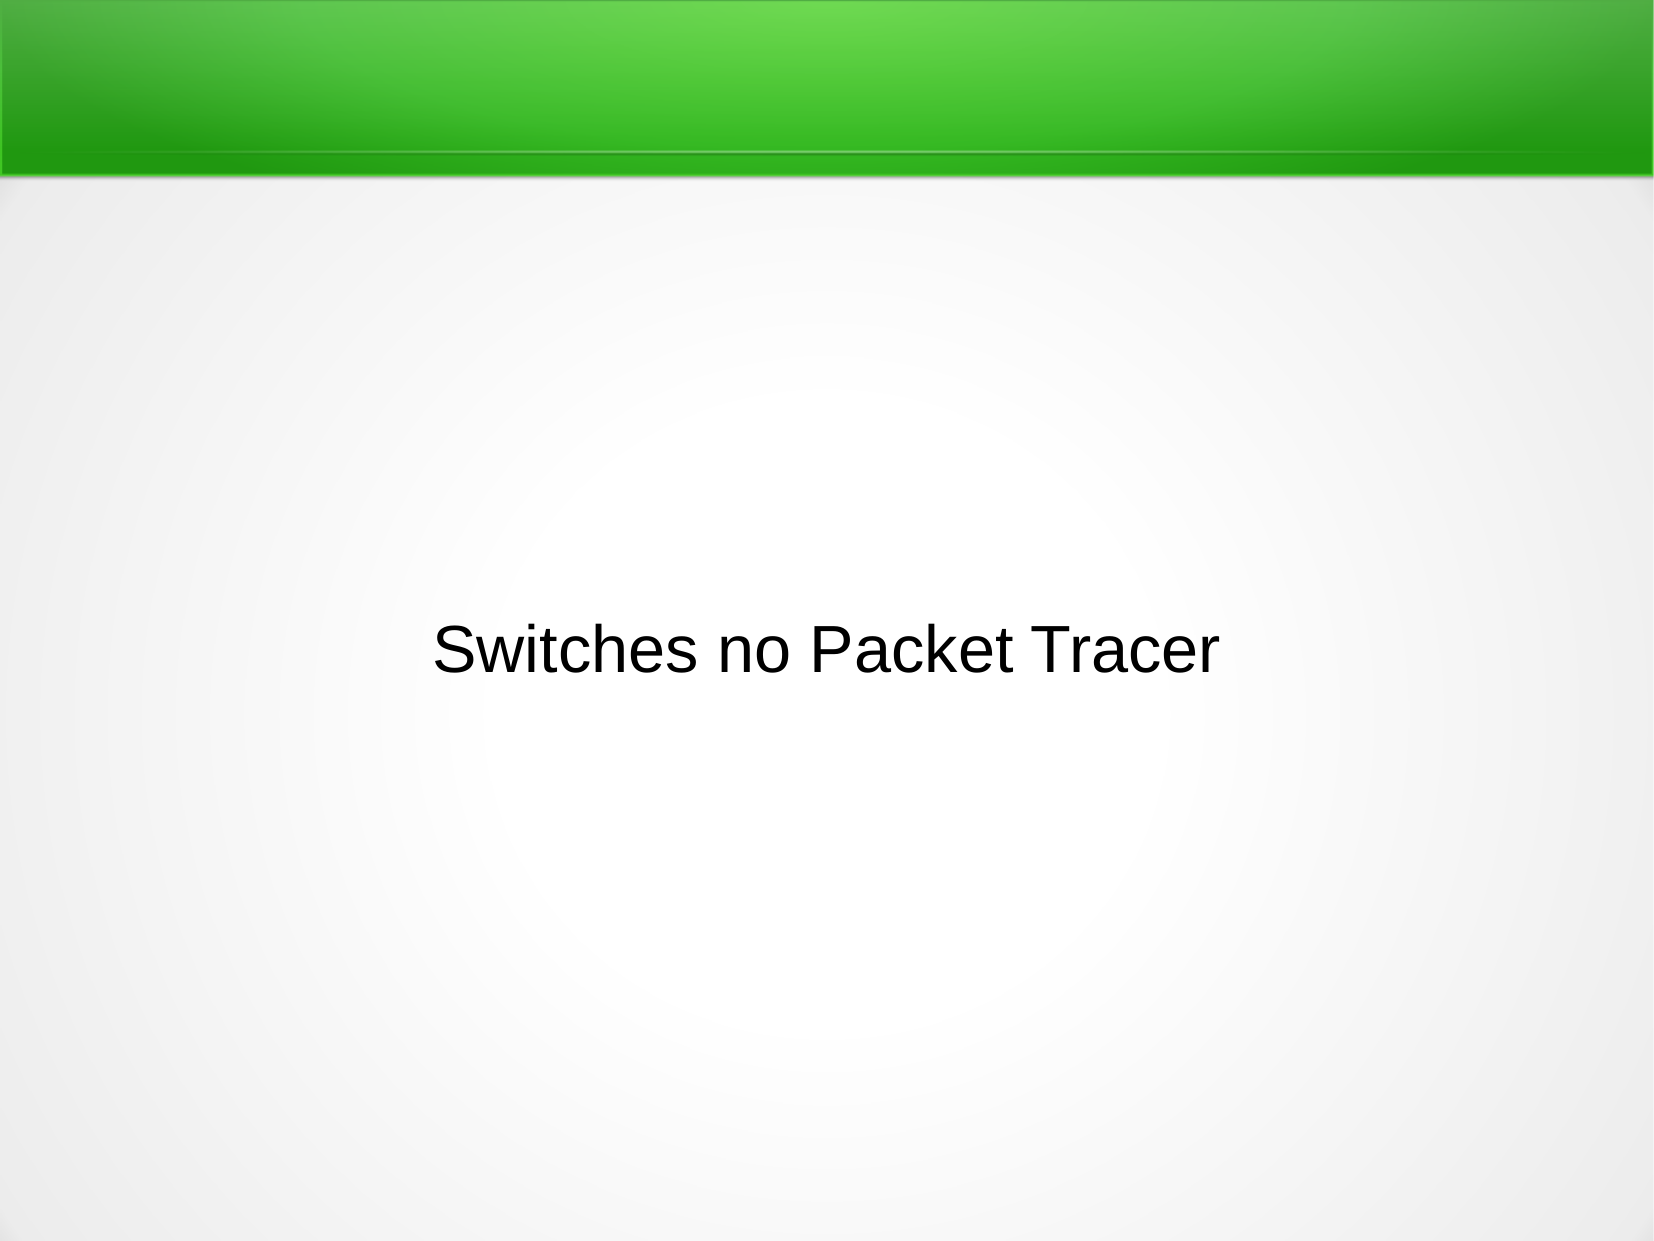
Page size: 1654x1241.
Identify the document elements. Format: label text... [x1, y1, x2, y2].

picture [0, 0, 1654, 1241]
subtitle Switches no Packet Tracer [82, 290, 1571, 1010]
